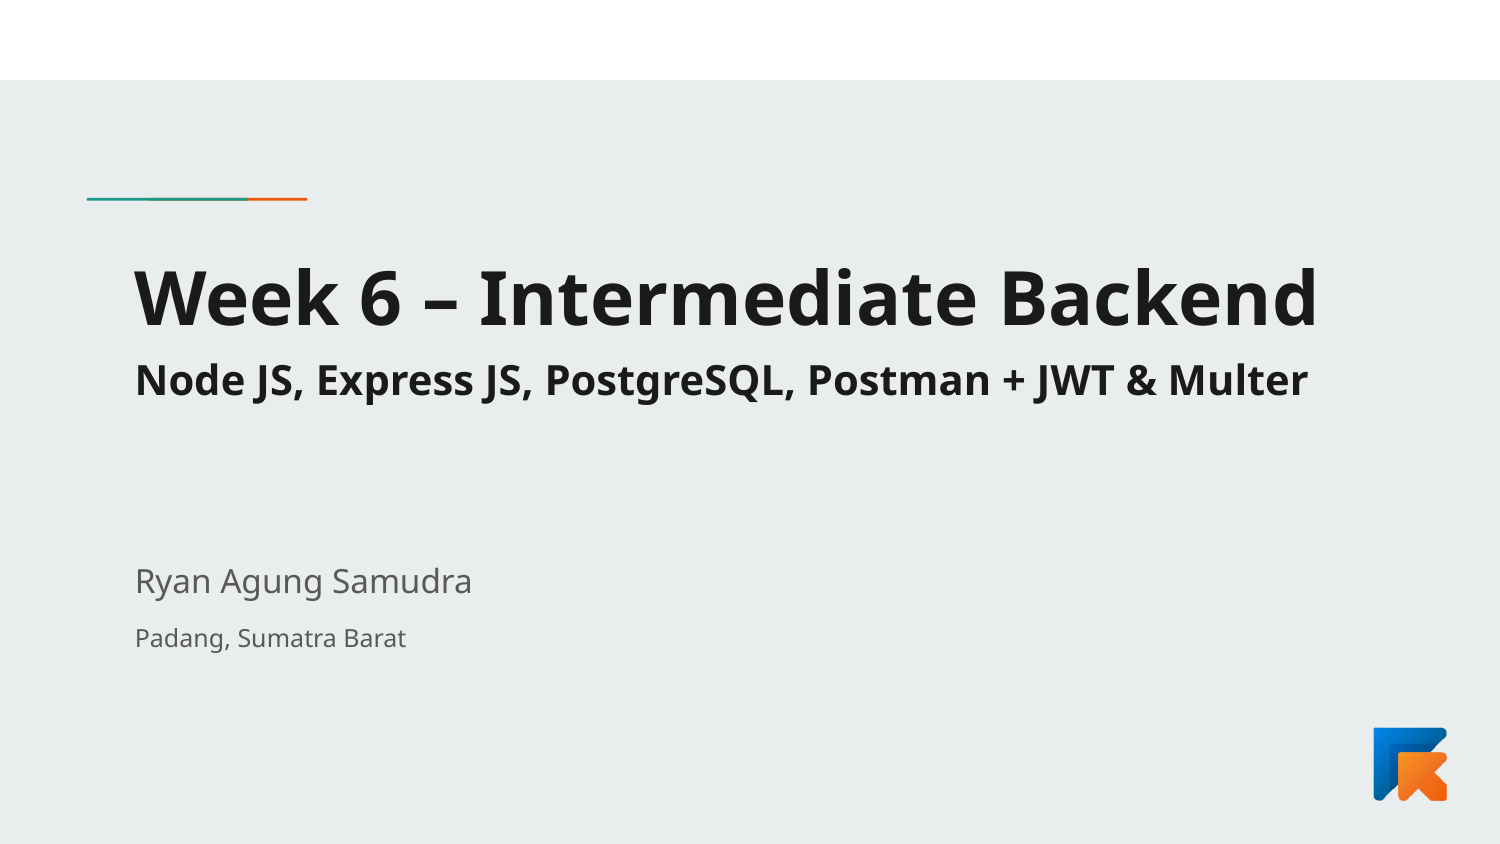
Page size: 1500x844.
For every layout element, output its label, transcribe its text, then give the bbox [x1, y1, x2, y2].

title Week 6 – Intermediate Backend Node JS, Express JS, PostgreSQL, Postman + JWT & Multer [119, 216, 1381, 490]
picture [1344, 698, 1476, 830]
subtitle Ryan Agung Samudra Padang, Sumatra Barat [119, 520, 1381, 696]
